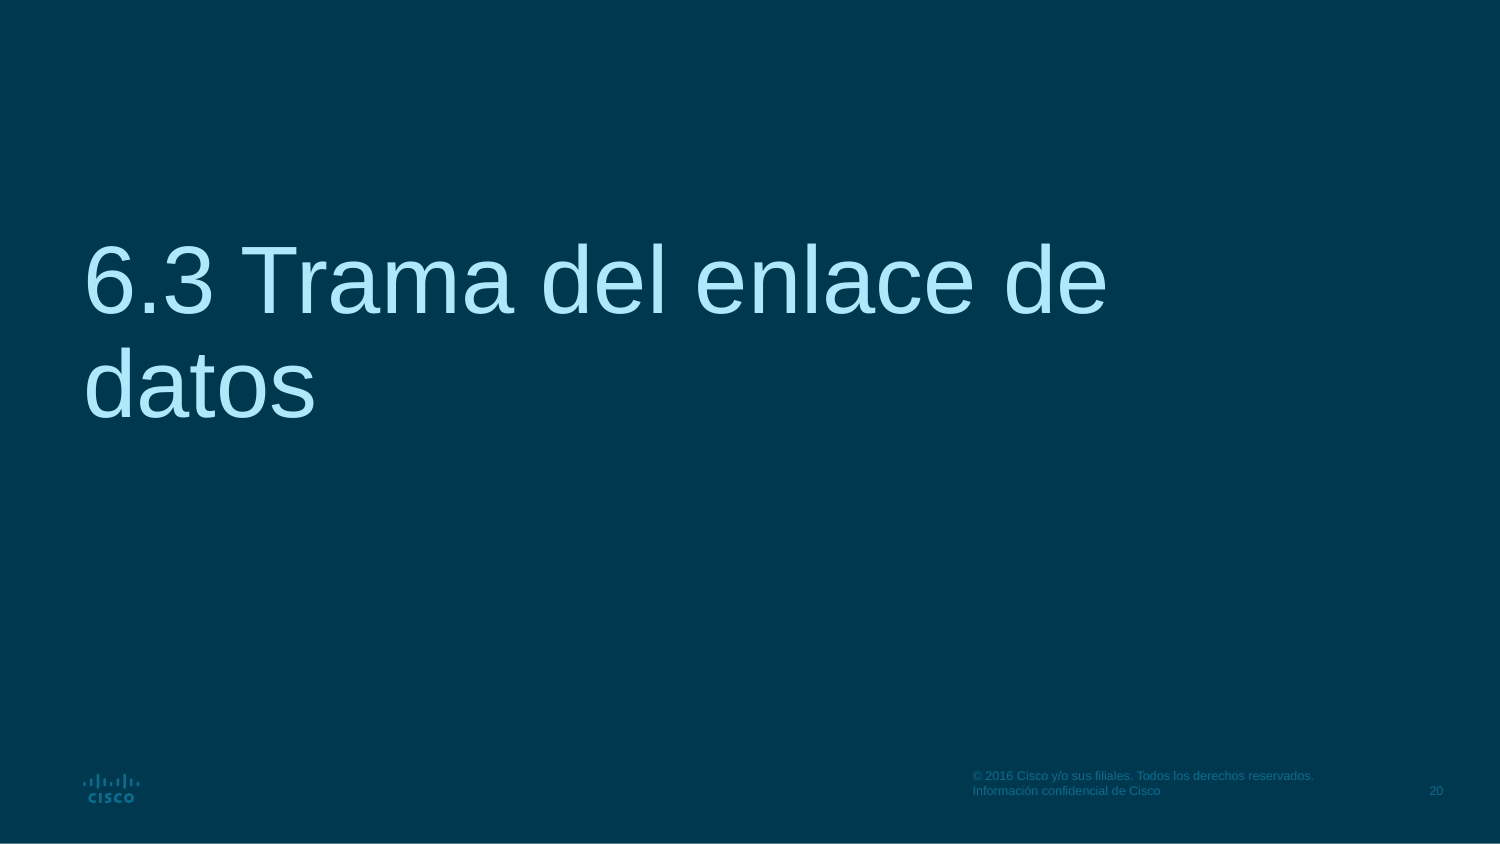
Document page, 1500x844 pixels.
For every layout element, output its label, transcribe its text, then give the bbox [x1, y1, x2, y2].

title 6.3 Trama del enlace de datos [68, 293, 1356, 446]
